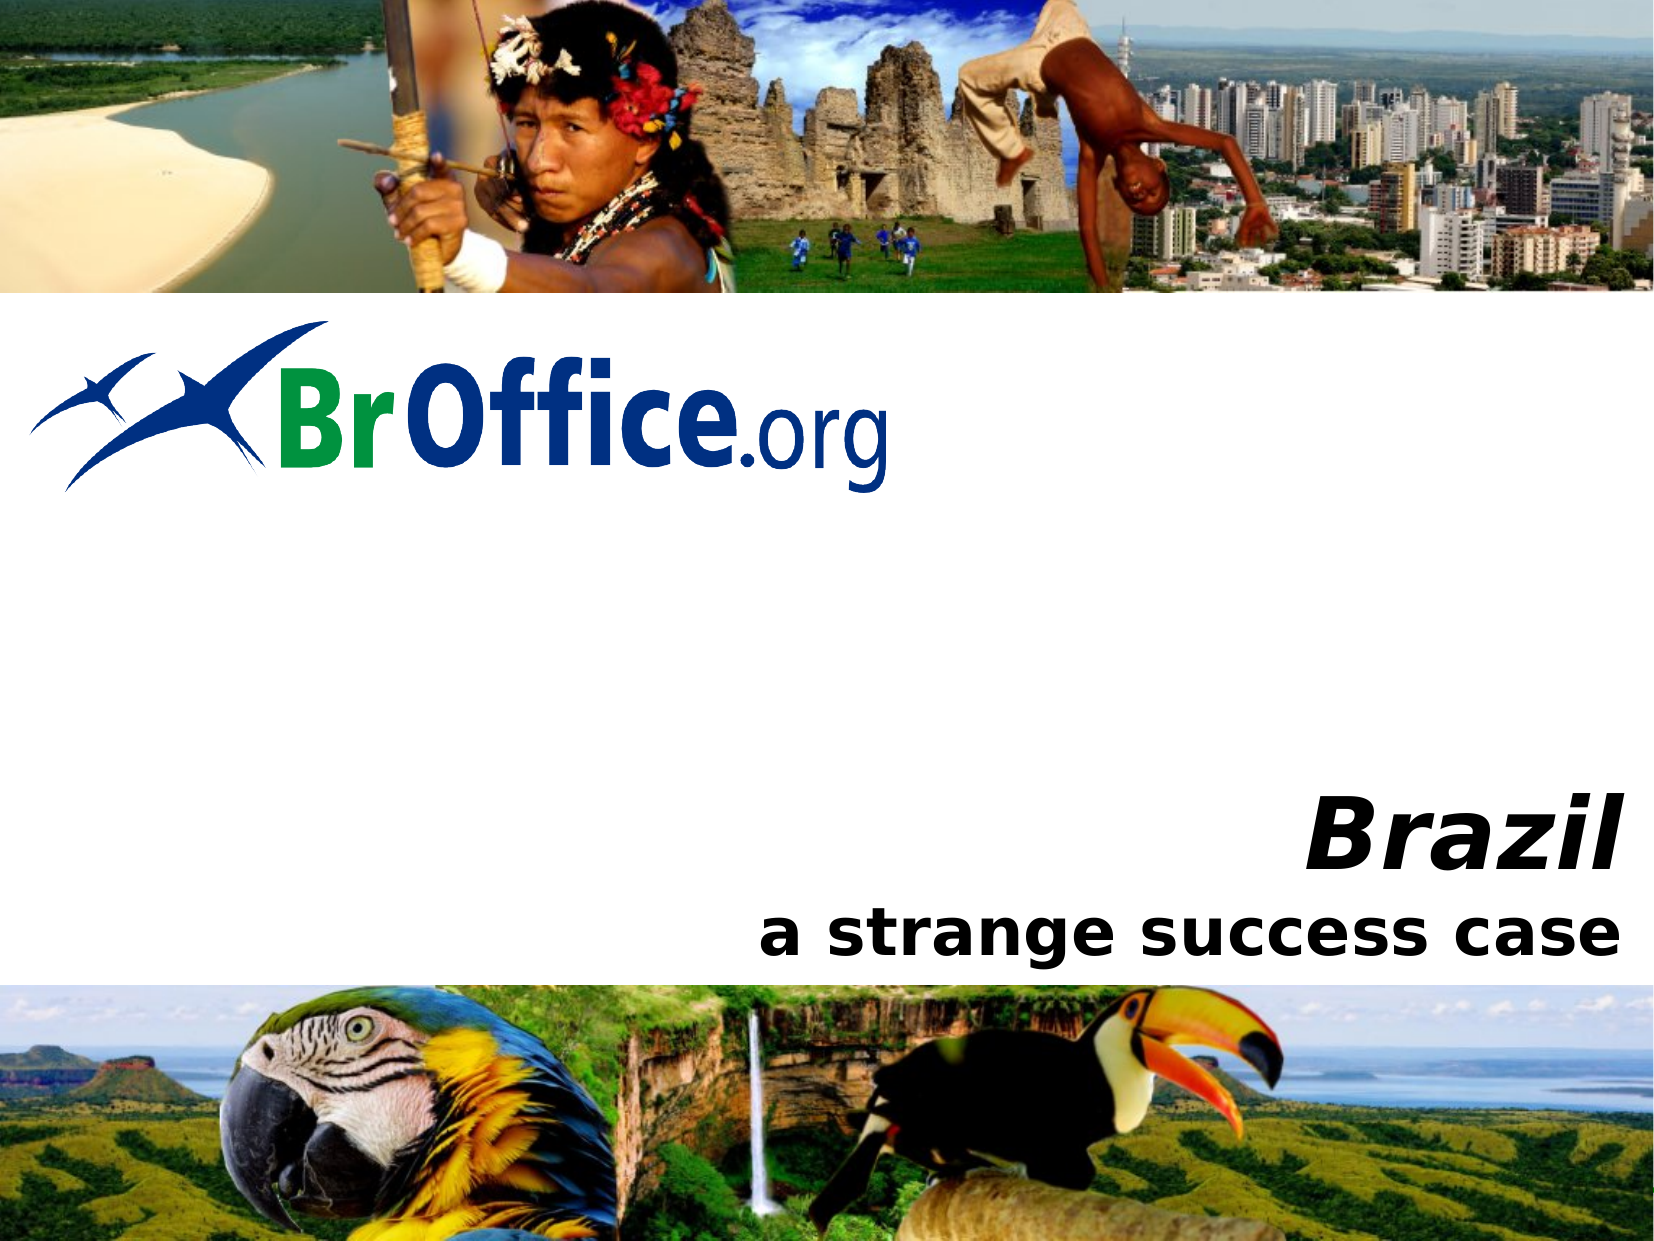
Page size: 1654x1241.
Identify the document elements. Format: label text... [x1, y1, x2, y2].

picture [29, 321, 886, 493]
picture [0, 985, 1654, 1241]
text_box Brazil a strange success case [620, 755, 1625, 985]
picture [0, 0, 1654, 293]
